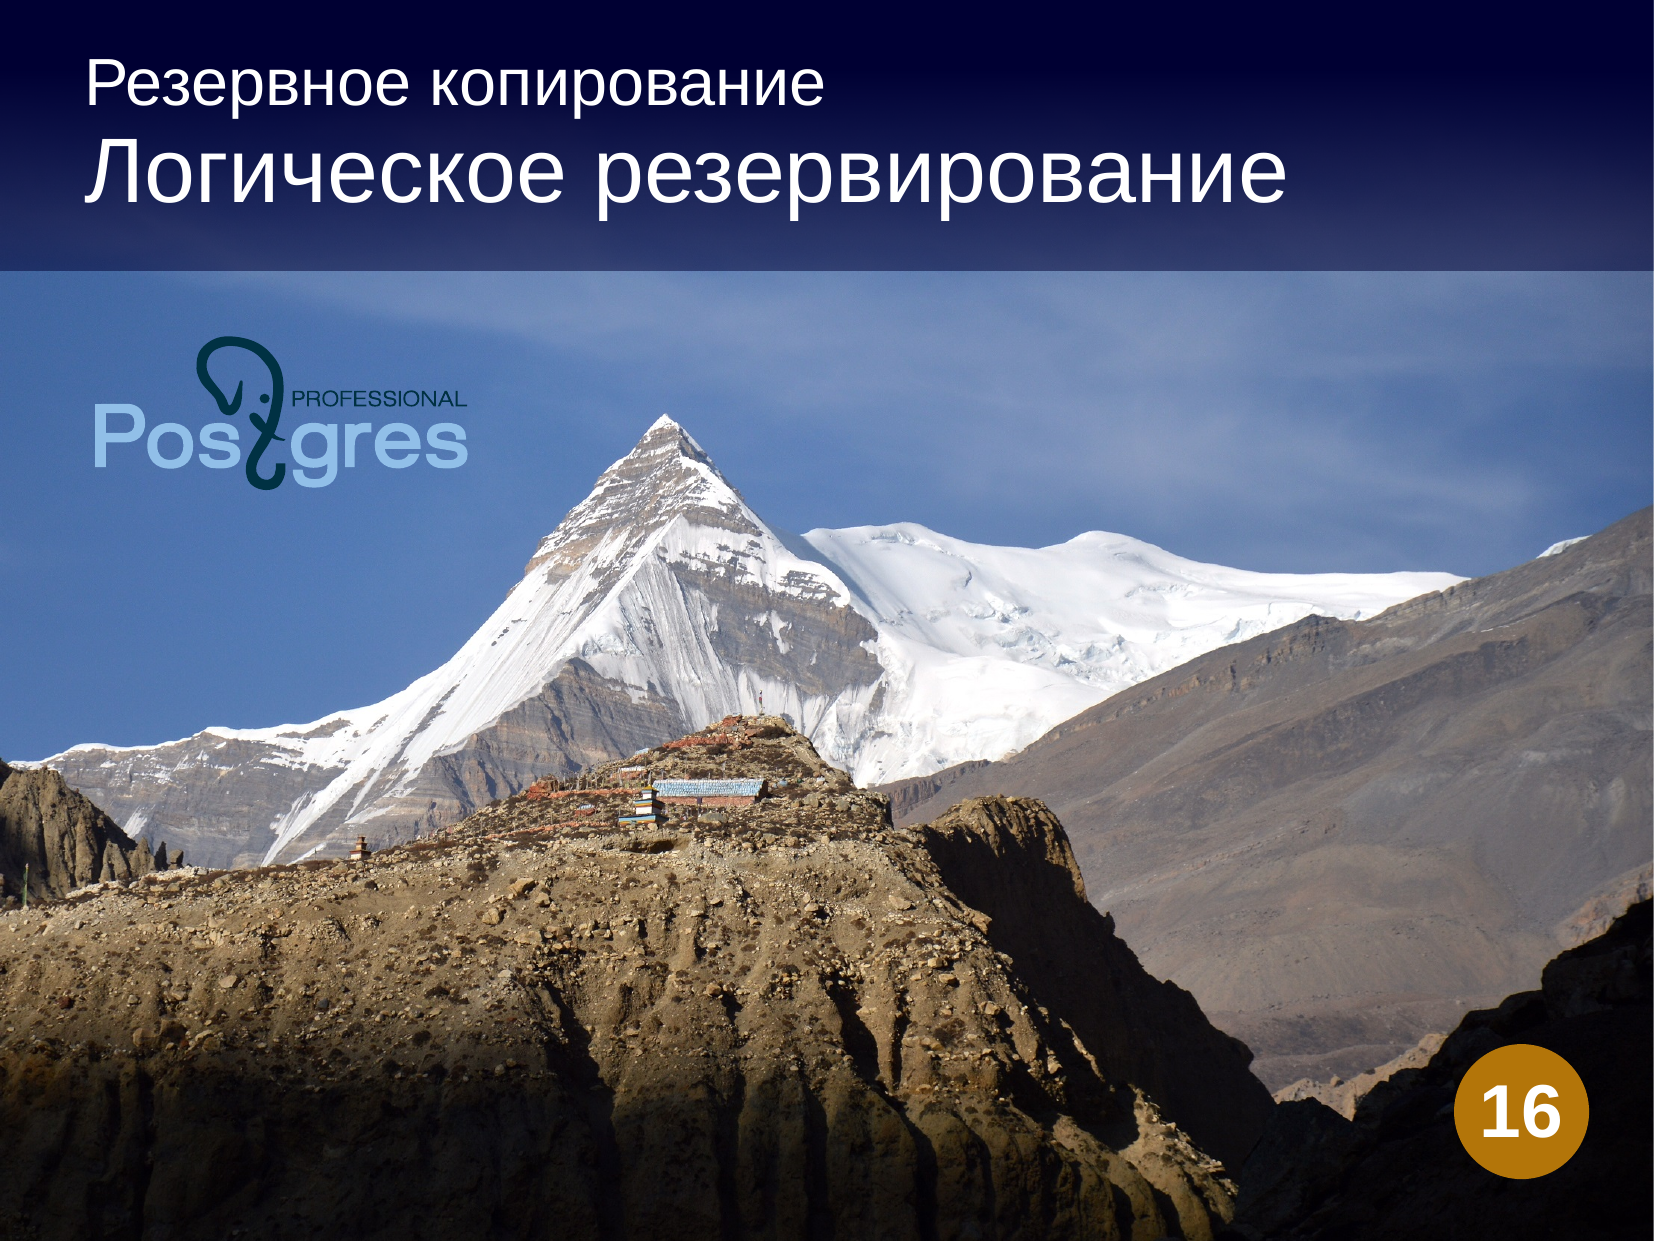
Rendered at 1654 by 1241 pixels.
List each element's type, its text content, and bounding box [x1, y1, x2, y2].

picture [0, 271, 1654, 1241]
text_box 16 [1454, 1044, 1590, 1180]
title Резервное копирование Логическое резервирование [84, 44, 1636, 251]
